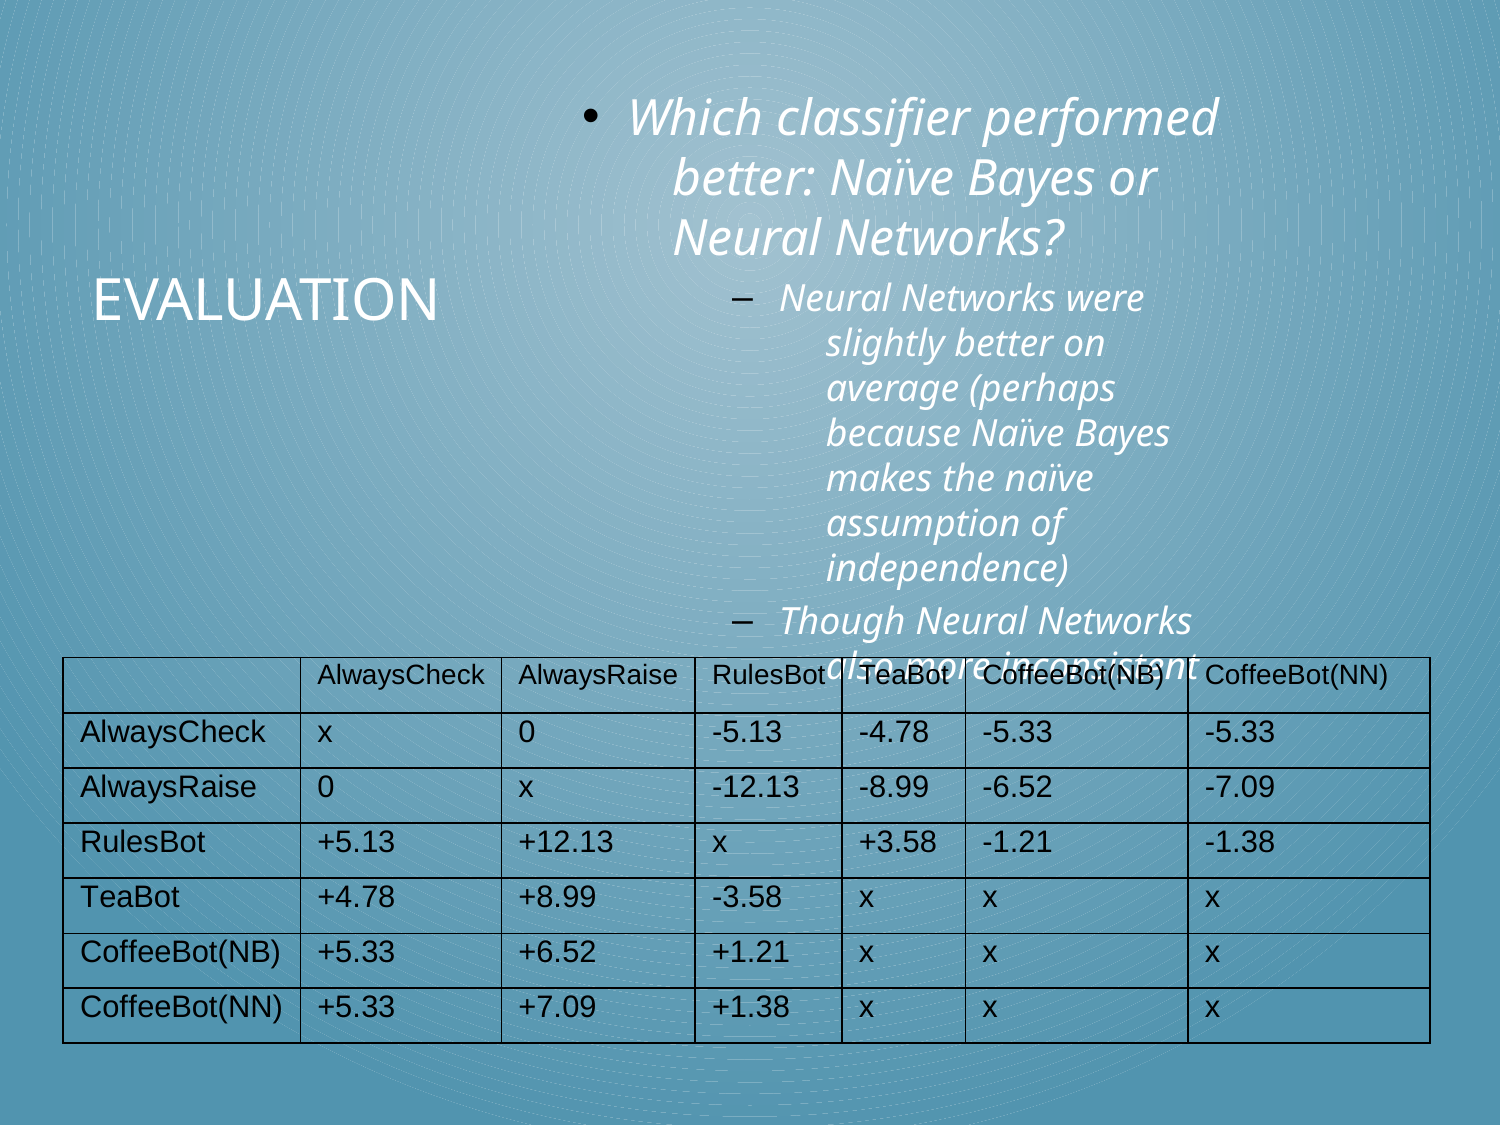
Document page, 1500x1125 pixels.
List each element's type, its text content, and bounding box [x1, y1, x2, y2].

title evaluation [76, 254, 573, 580]
list Which classifier performed better: Naïve Bayes or Neural Networks? Neural Networks were slightly better on average (perhaps because Naïve Bayes makes the naïve assumption of independence) Though Neural Networks also more inconsistent [566, 78, 1261, 656]
chart [0, 656, 1470, 1123]
